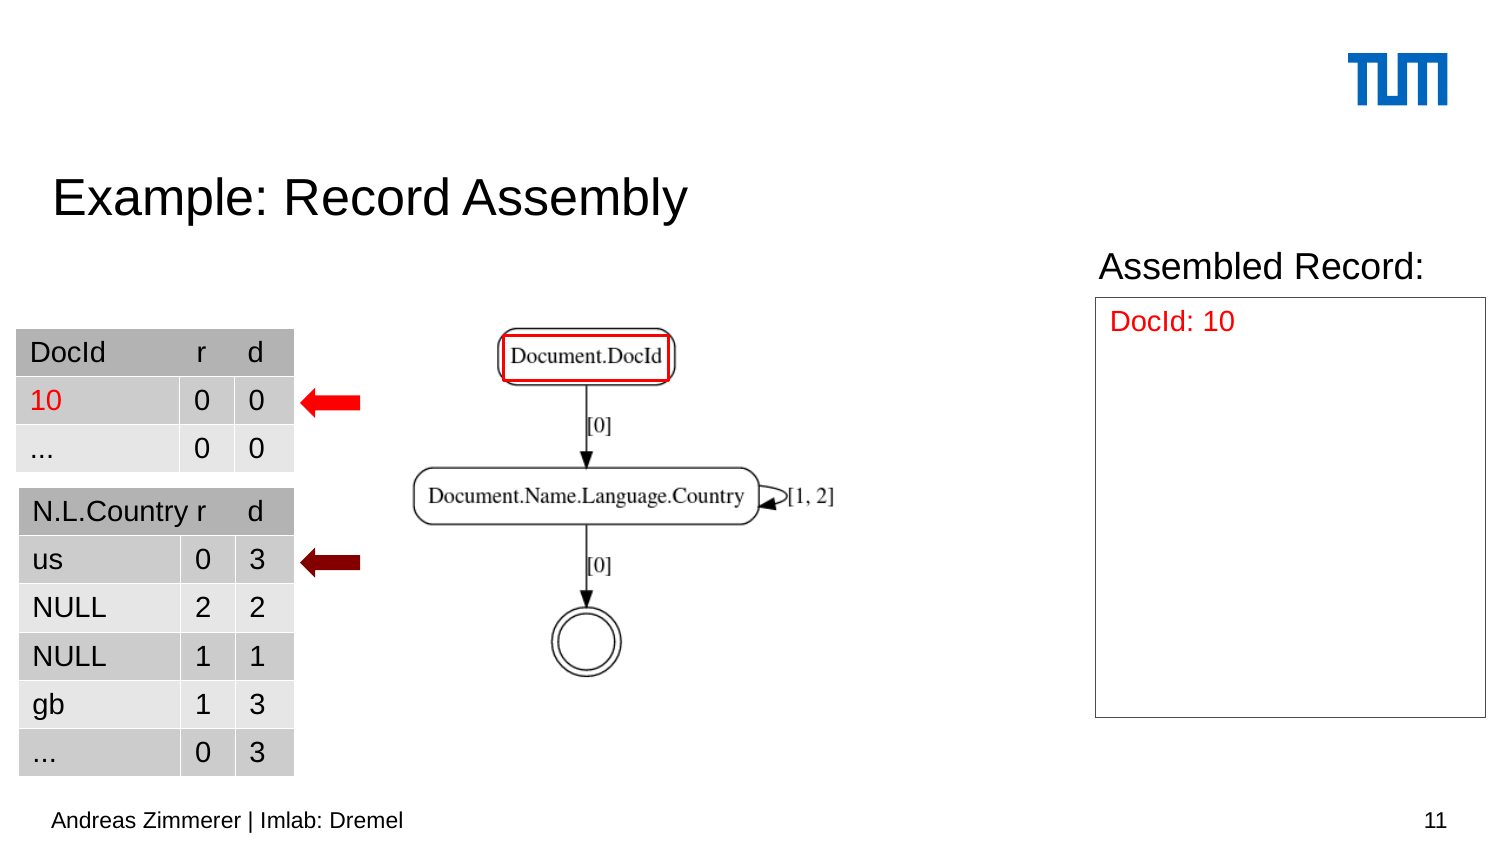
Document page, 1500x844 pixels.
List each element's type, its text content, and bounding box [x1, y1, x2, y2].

table_cell 2 [181, 584, 235, 632]
table_cell us [19, 536, 180, 583]
footer Andreas Zimmerer | Imlab: Dremel [51, 796, 1112, 842]
table_cell NULL [19, 584, 180, 632]
table_cell ... [16, 425, 179, 472]
table_cell 0 [181, 536, 235, 583]
table_cell 10 [16, 377, 179, 424]
table_cell 0 [180, 377, 234, 424]
picture [408, 322, 841, 683]
table_cell 3 [236, 681, 294, 728]
text_box [300, 547, 361, 578]
table_header DocId r d [16, 329, 294, 376]
table_cell gb [19, 681, 180, 728]
table_cell 0 [235, 377, 294, 424]
table_cell 0 [181, 729, 235, 776]
text_box Assembled Record: [1083, 237, 1441, 295]
title Example: Record Assembly [52, 159, 1449, 227]
table_cell 0 [180, 425, 234, 472]
table_cell 3 [236, 536, 294, 583]
table_cell 1 [236, 633, 294, 680]
slide_number <number> [1112, 796, 1448, 842]
table_header N.L.Country r d [19, 488, 294, 535]
table_cell NULL [19, 633, 180, 680]
text_box DocId: 10 [1095, 297, 1486, 718]
table_cell 0 [235, 425, 294, 472]
table_cell ... [19, 729, 180, 776]
table_cell 3 [236, 729, 294, 776]
table_cell 1 [181, 681, 235, 728]
table_cell 1 [181, 633, 235, 680]
table_cell 2 [236, 584, 294, 632]
text_box [300, 387, 361, 418]
